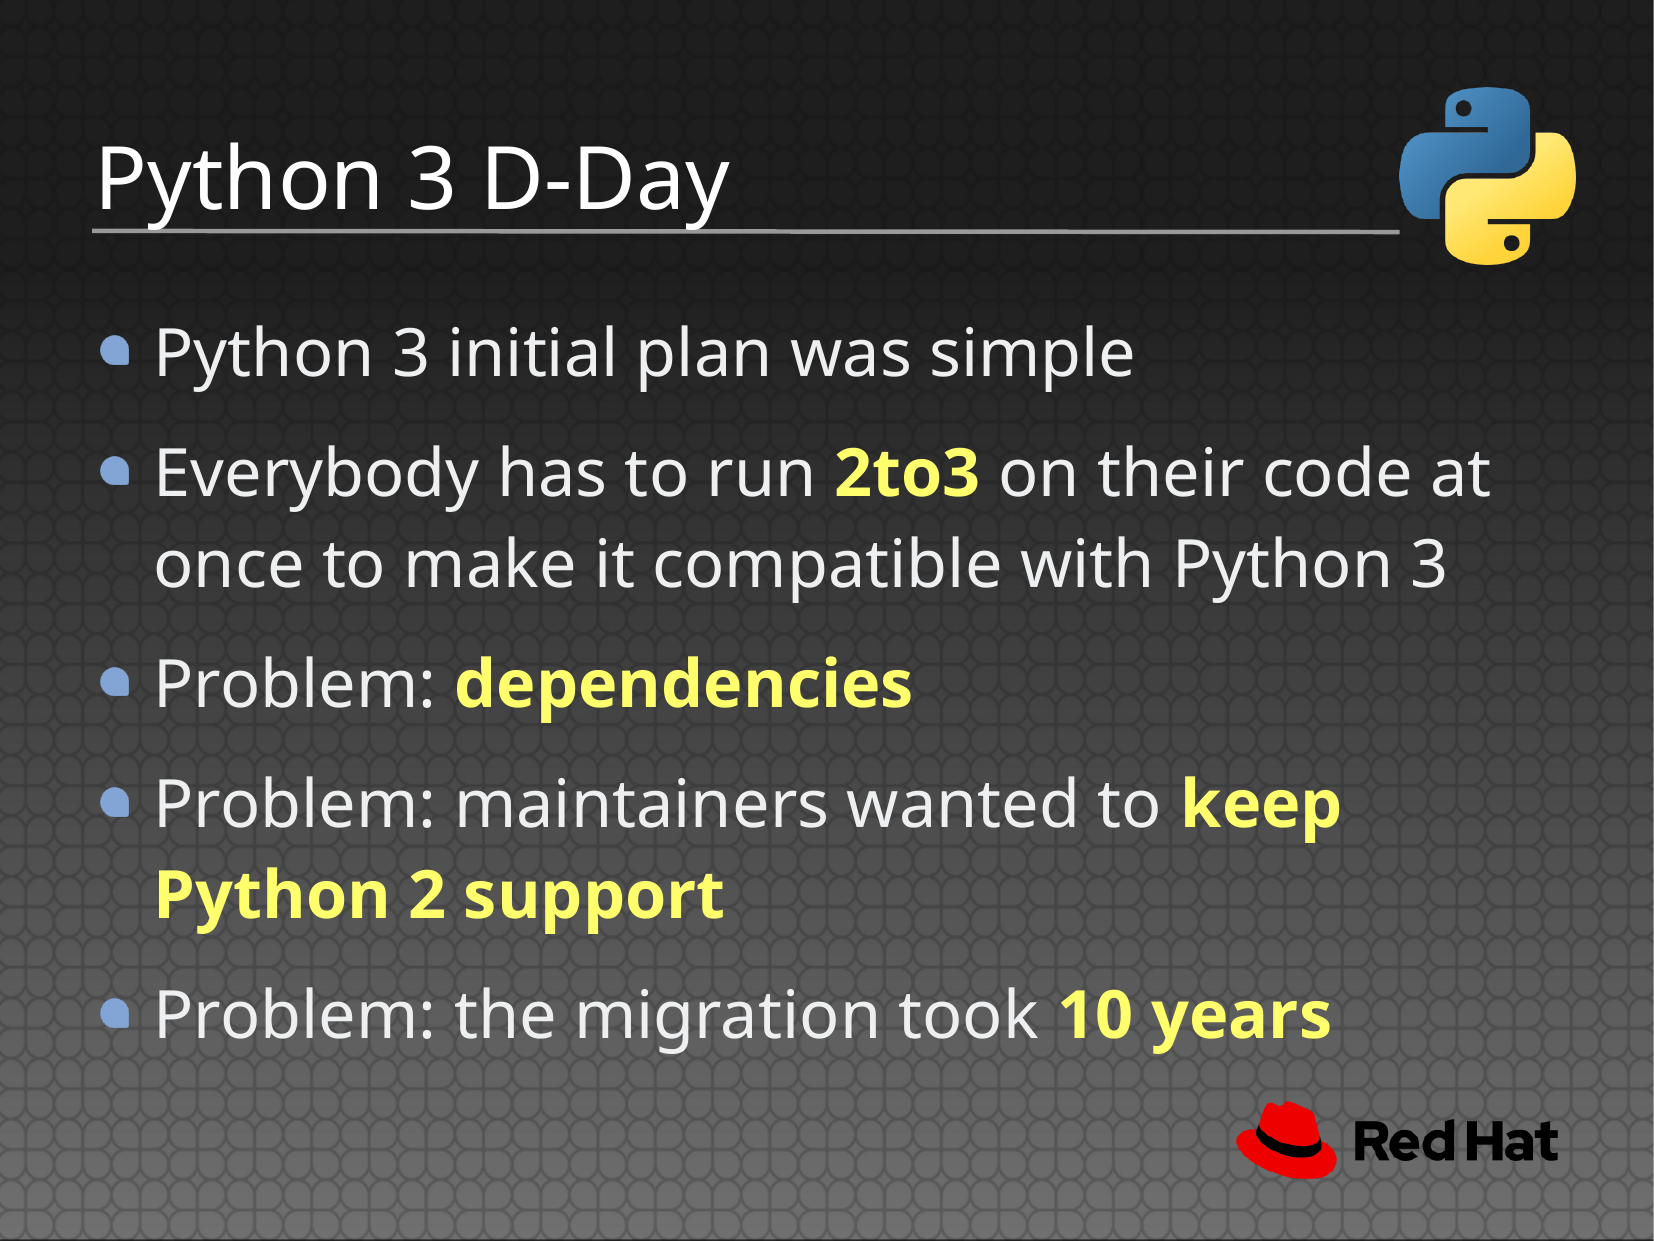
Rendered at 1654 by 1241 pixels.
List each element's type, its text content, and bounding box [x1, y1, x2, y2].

picture [0, 0, 1654, 1241]
title Python 3 D-Day [94, 100, 1426, 251]
list Python 3 initial plan was simple Everybody has to run 2to3 on their code at once to make it compatible with Python 3 Problem: dependencies Problem: maintainers wanted to keep Python 2 support Problem: the migration took 10 years [82, 304, 1571, 1045]
